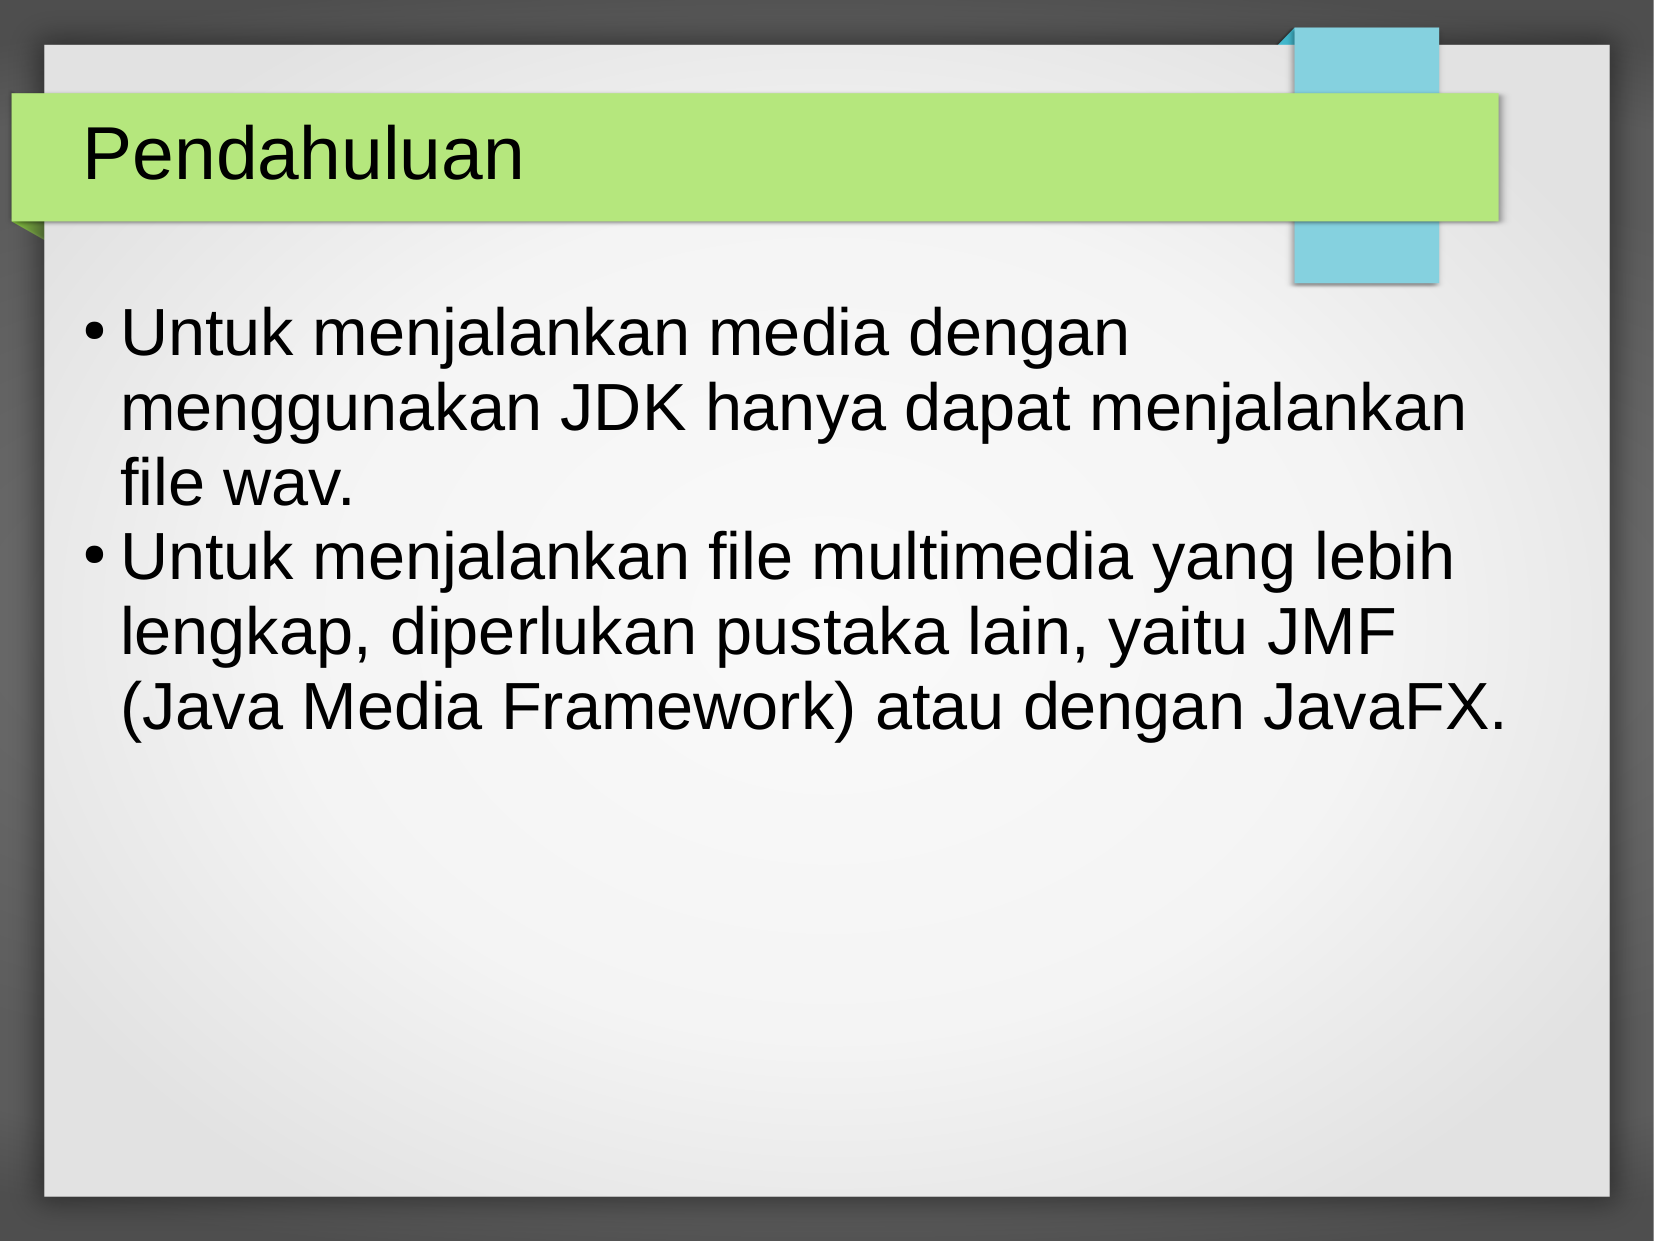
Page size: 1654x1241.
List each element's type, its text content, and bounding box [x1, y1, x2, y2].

picture [0, 0, 1654, 1241]
title Pendahuluan [82, 94, 1264, 213]
subtitle Untuk menjalankan media dengan menggunakan JDK hanya dapat menjalankan file wav. Untuk menjalankan file multimedia yang lebih lengkap, diperlukan pustaka lain, yaitu JMF (Java Media Framework) atau dengan JavaFX. [82, 295, 1571, 1015]
